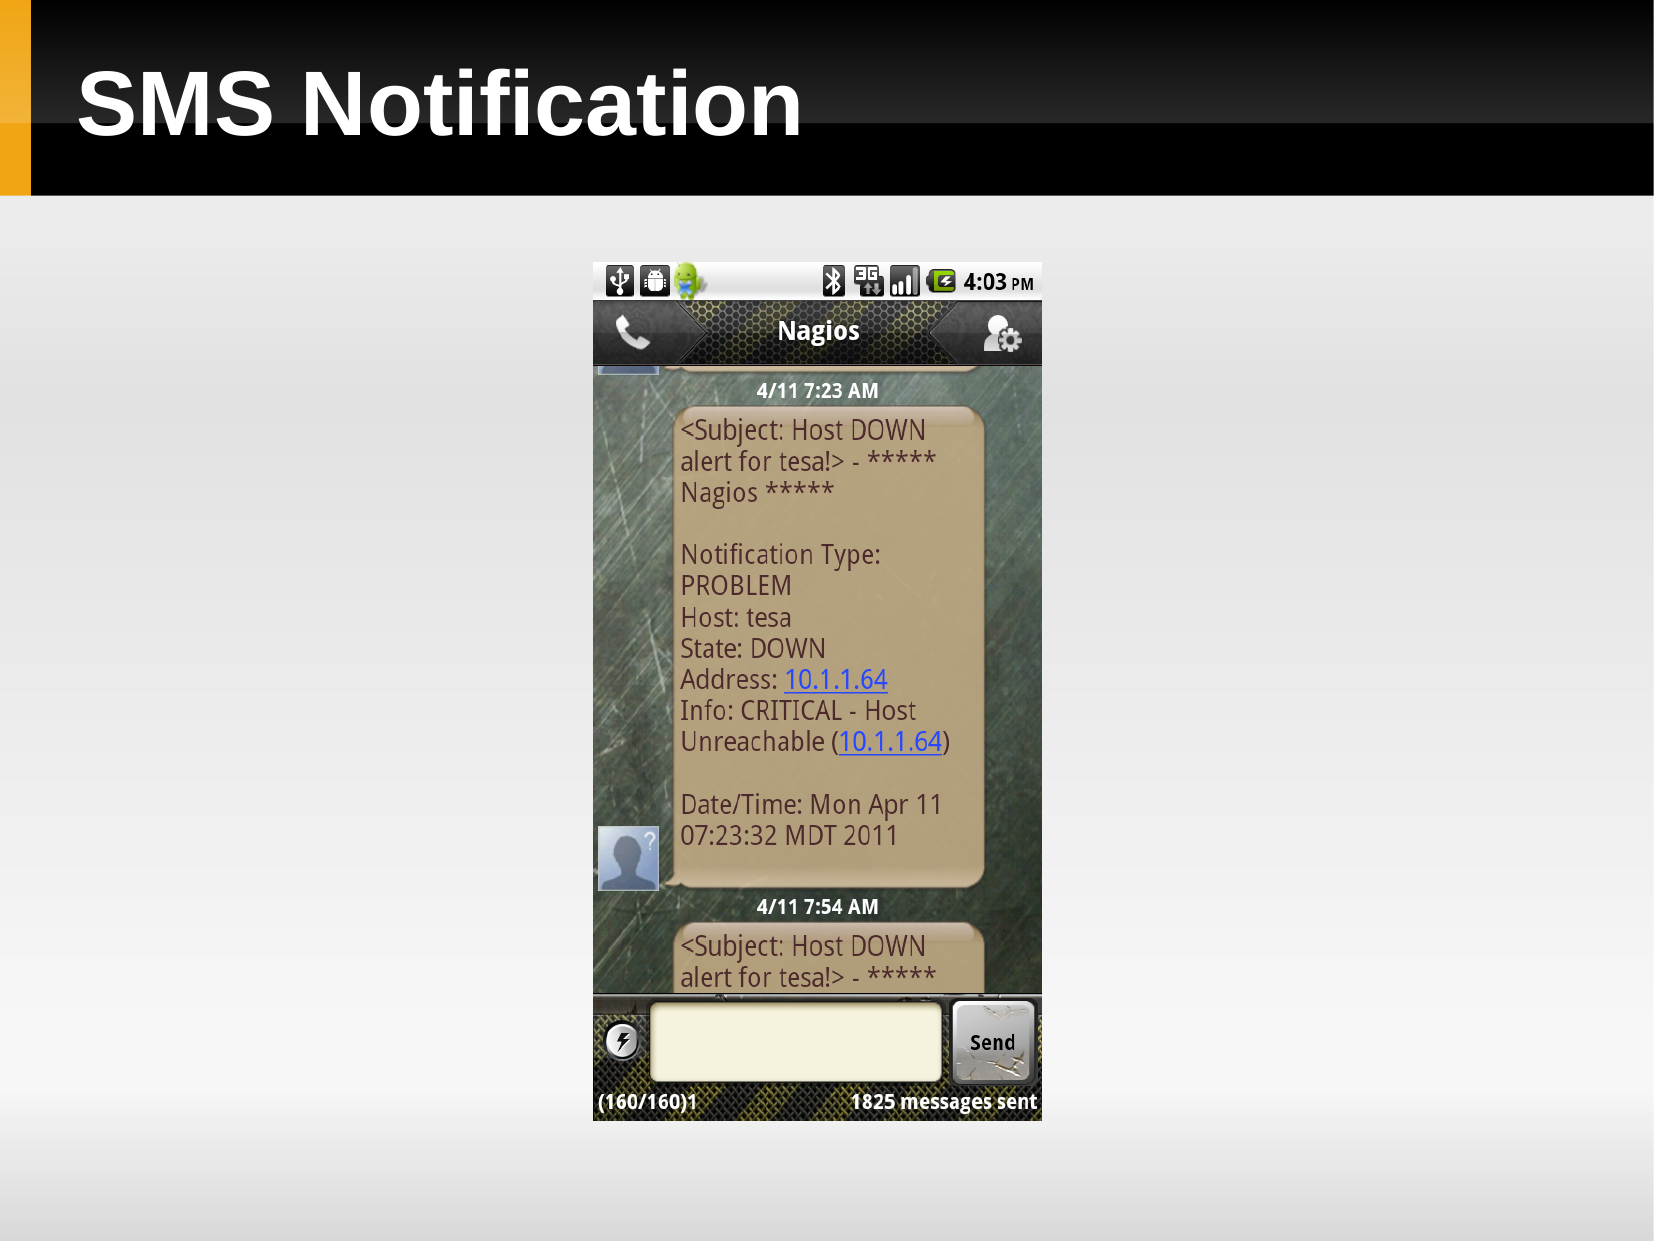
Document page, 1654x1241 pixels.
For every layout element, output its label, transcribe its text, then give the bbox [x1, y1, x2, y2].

title SMS Notification [76, 0, 1565, 208]
picture [0, 0, 1654, 1241]
